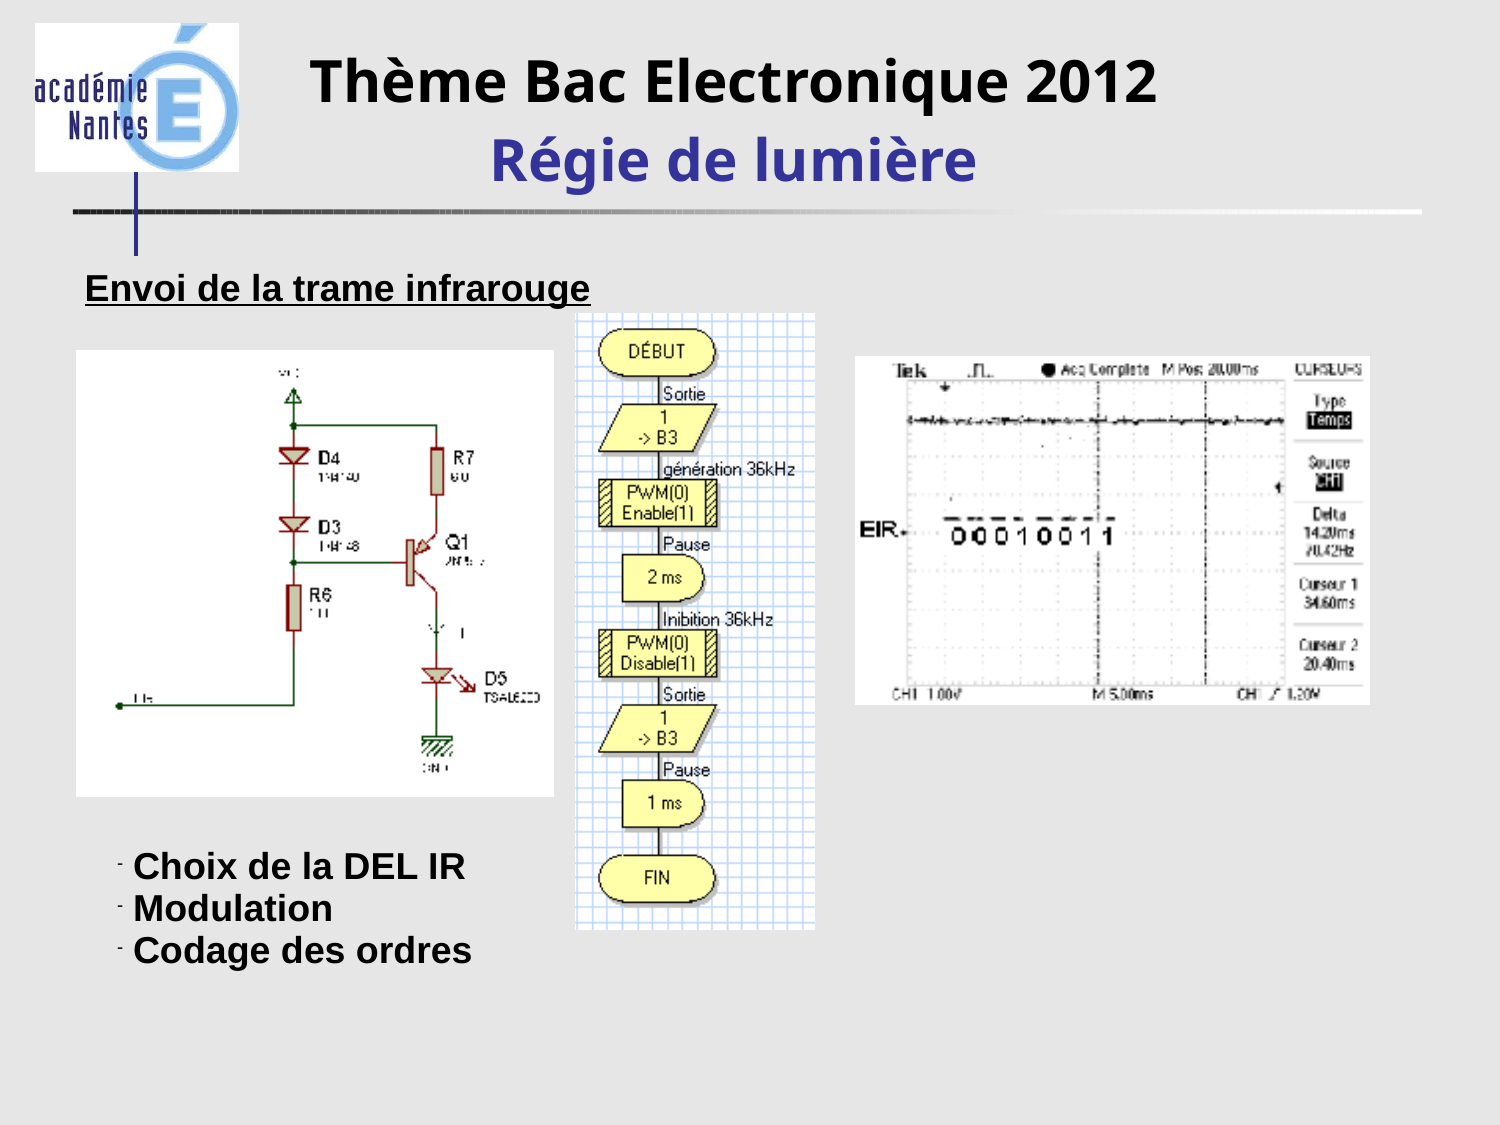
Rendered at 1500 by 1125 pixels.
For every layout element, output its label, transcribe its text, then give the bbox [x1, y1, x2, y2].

picture [35, 23, 239, 172]
picture [855, 356, 1370, 705]
picture [575, 313, 815, 930]
text_box [138, 209, 1422, 215]
text_box Thème Bac Electronique 2012 Régie de lumière [263, 32, 1206, 190]
picture [76, 350, 554, 797]
text_box Choix de la DEL IR Modulation Codage des ordres [102, 837, 755, 990]
text_box [72, 209, 134, 215]
text_box Envoi de la trame infrarouge [69, 260, 612, 321]
